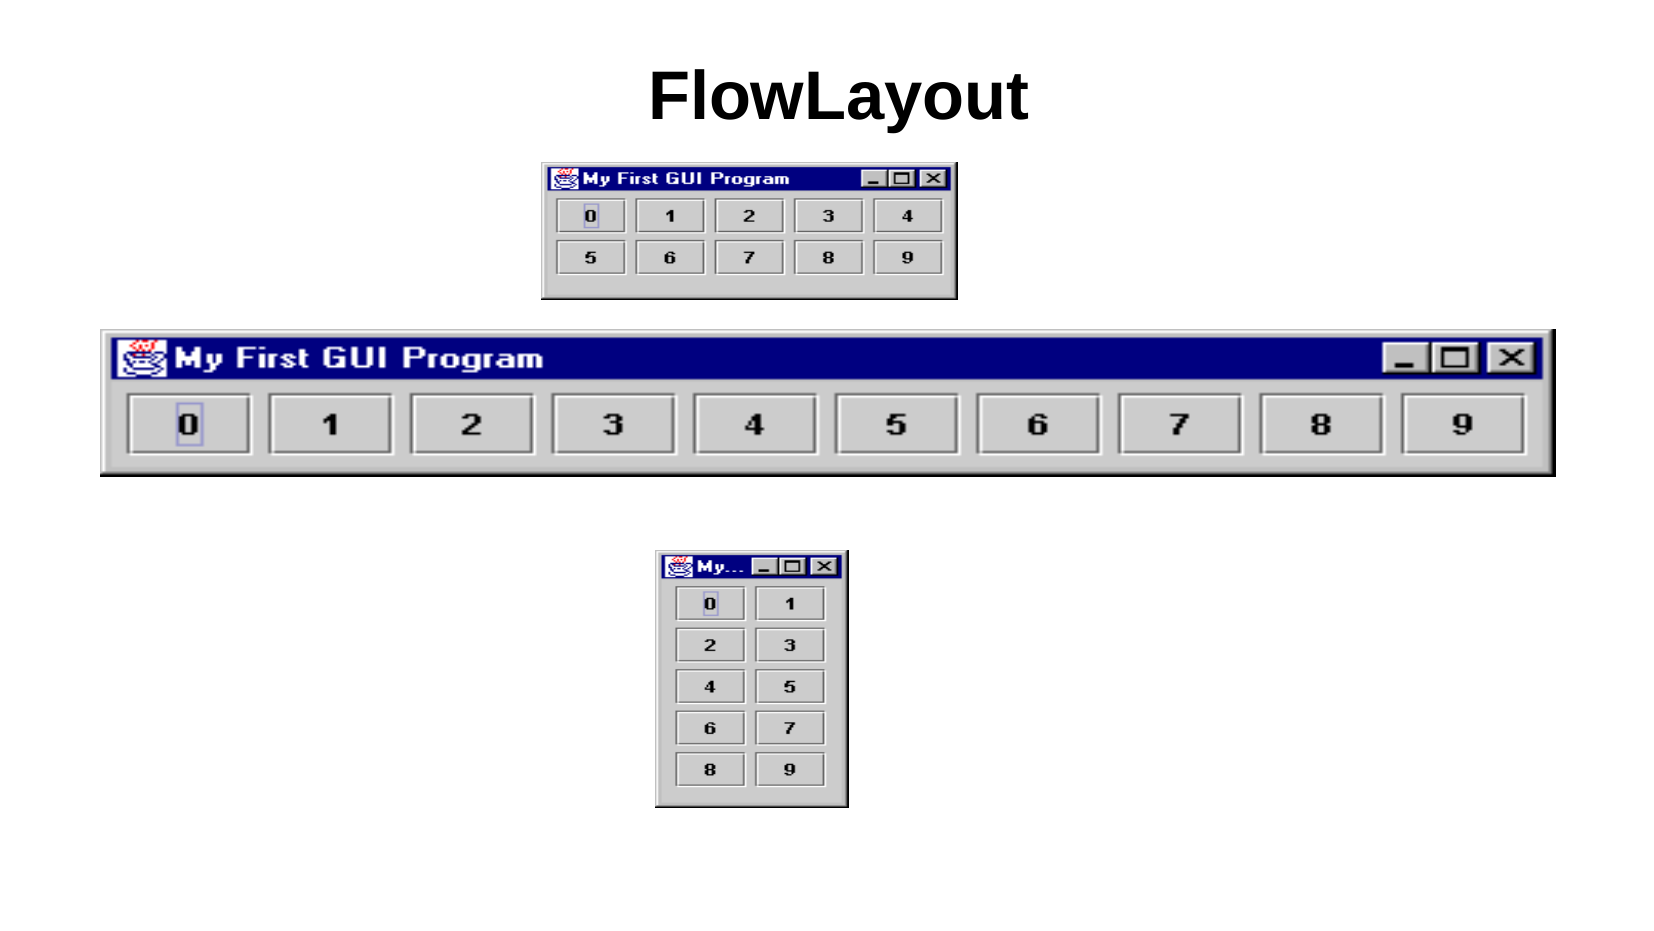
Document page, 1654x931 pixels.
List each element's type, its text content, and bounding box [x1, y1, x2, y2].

title FlowLayout [82, 37, 1571, 147]
picture [541, 162, 958, 300]
picture [655, 550, 849, 808]
picture [100, 329, 1556, 477]
